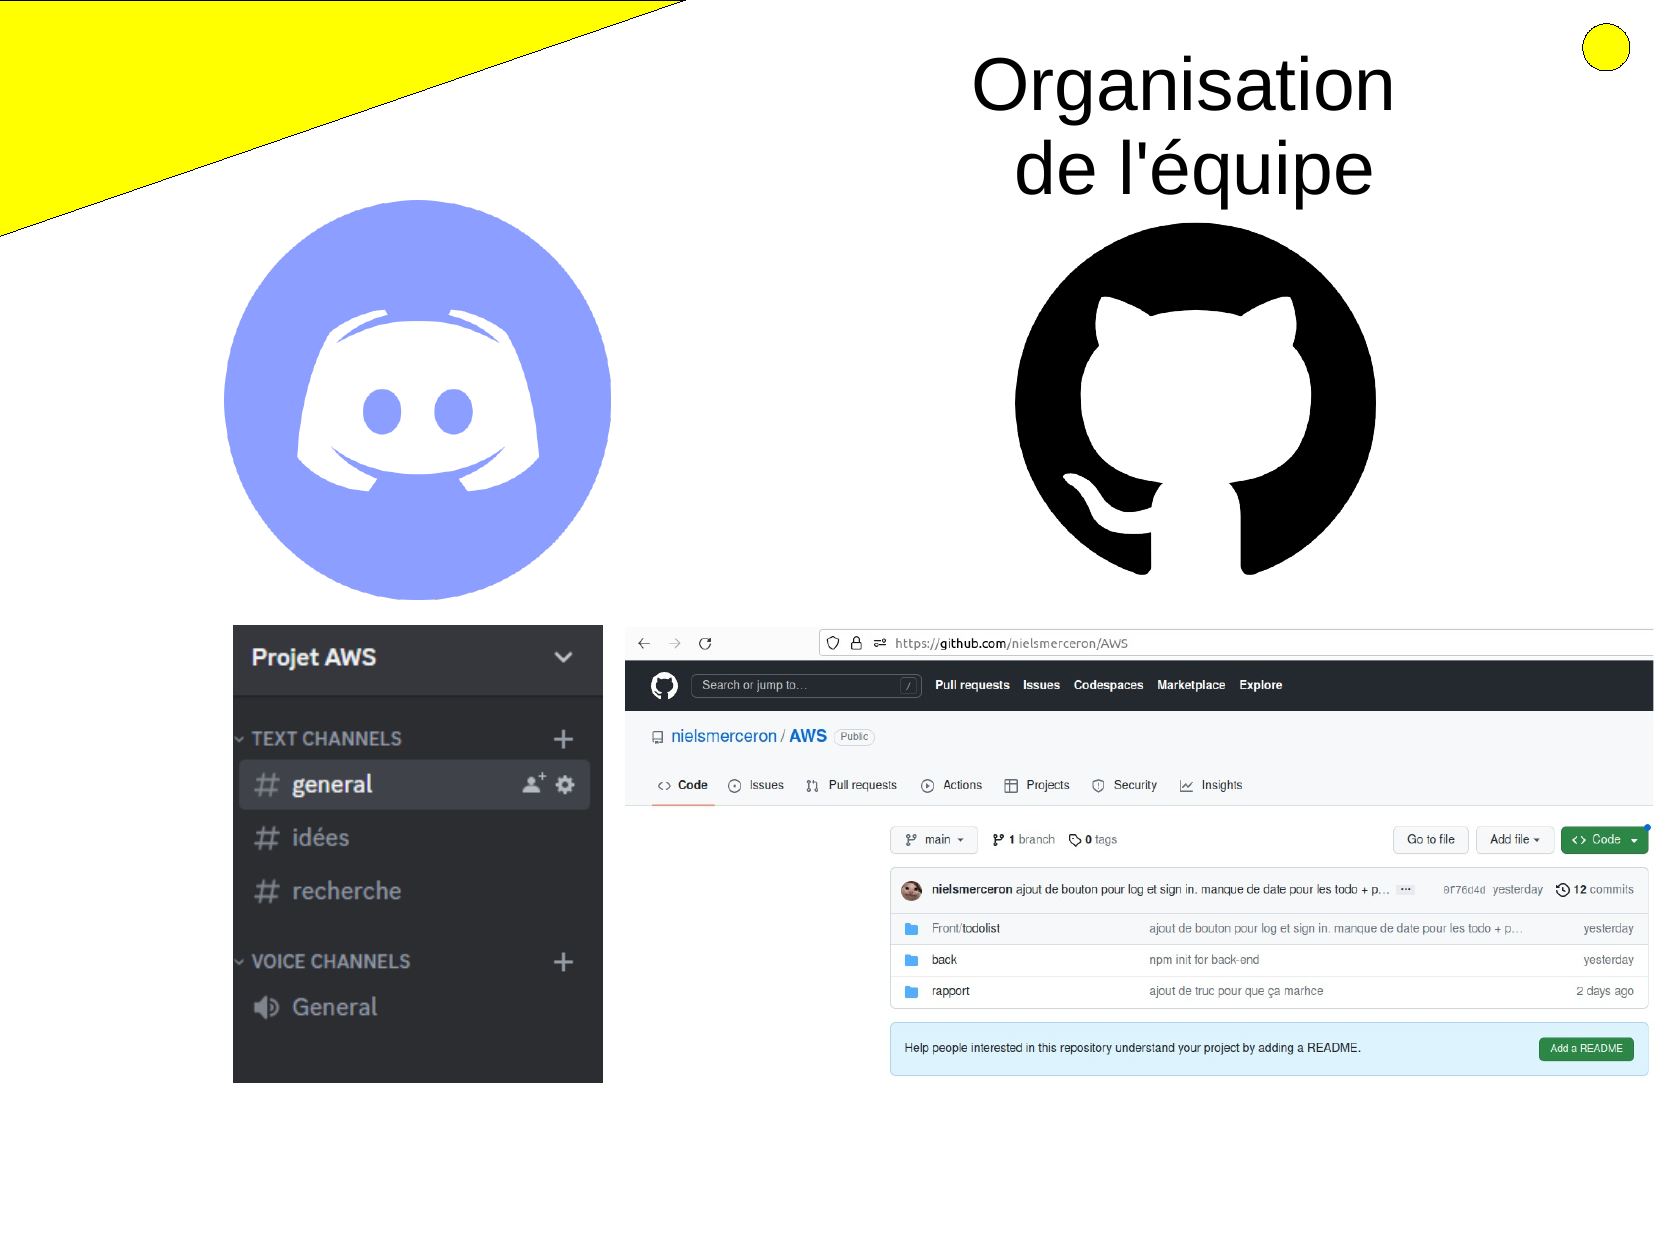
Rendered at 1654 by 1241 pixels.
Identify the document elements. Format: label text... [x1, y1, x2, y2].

picture [1015, 218, 1376, 579]
picture [233, 625, 603, 1083]
picture [625, 627, 1654, 1099]
text_box Organisation de l'équipe [956, 35, 1433, 219]
text_box [1582, 23, 1630, 71]
text_box [0, 0, 686, 237]
picture [224, 200, 611, 600]
